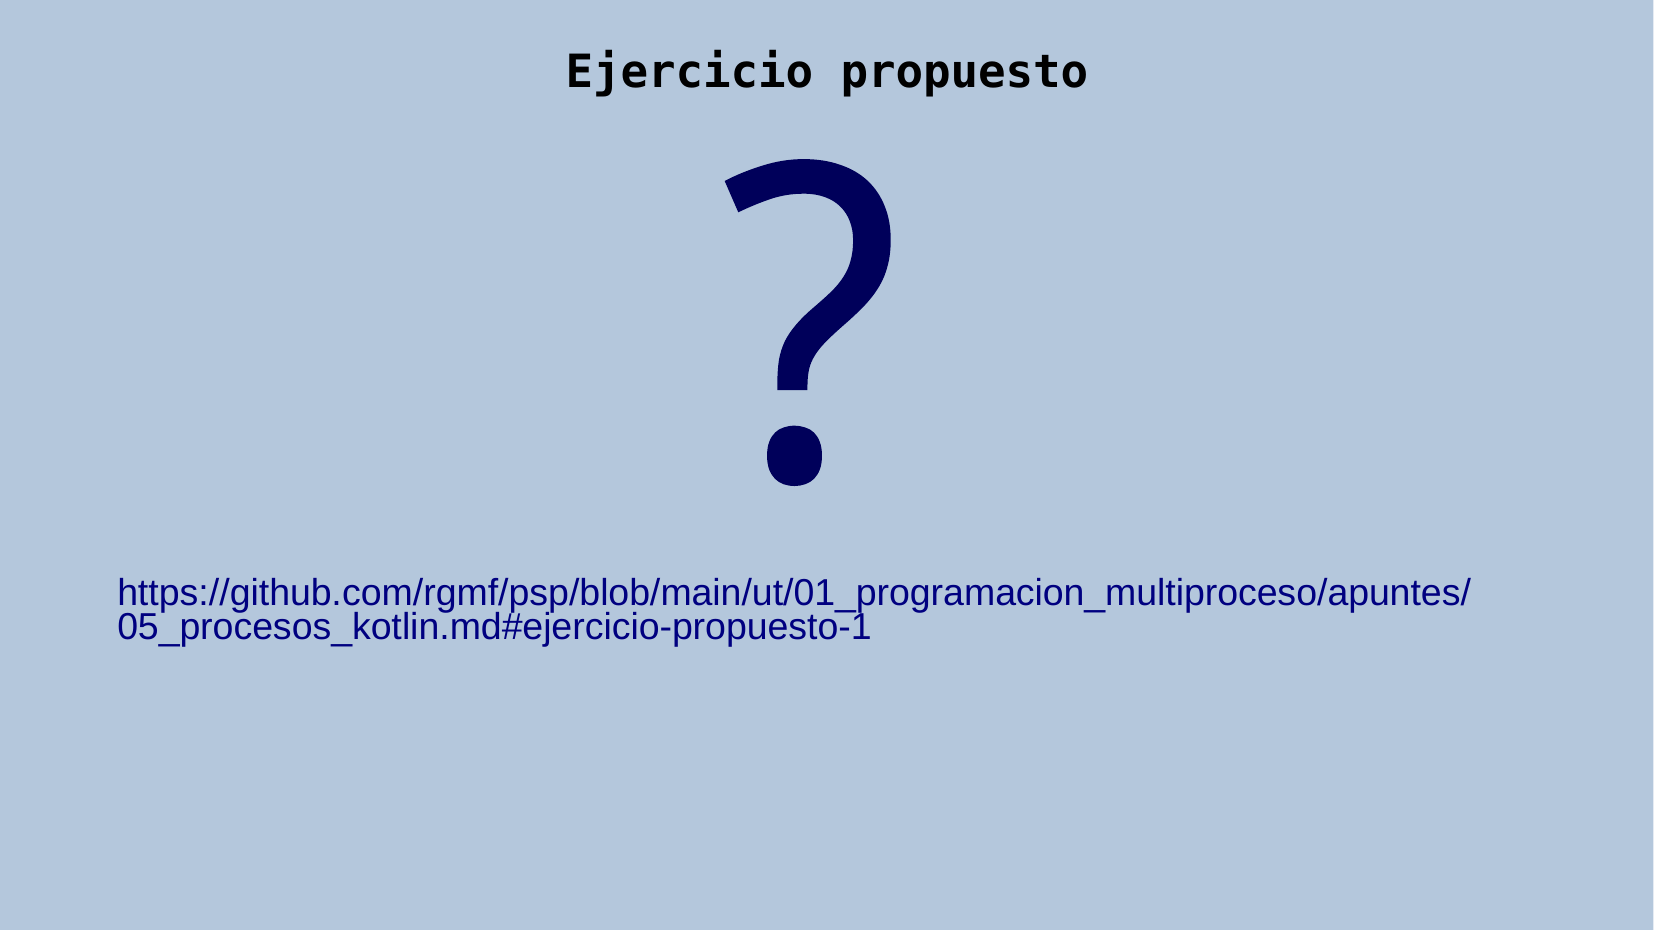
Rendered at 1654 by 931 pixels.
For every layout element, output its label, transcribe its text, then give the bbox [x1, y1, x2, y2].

picture [713, 146, 904, 493]
text_box https://github.com/rgmf/psp/blob/main/ut/01_programacion_multiproceso/apuntes/05_procesos_kotlin.md#ejercicio-propuesto-1 [102, 564, 1490, 663]
title Ejercicio propuesto [82, 13, 1571, 130]
